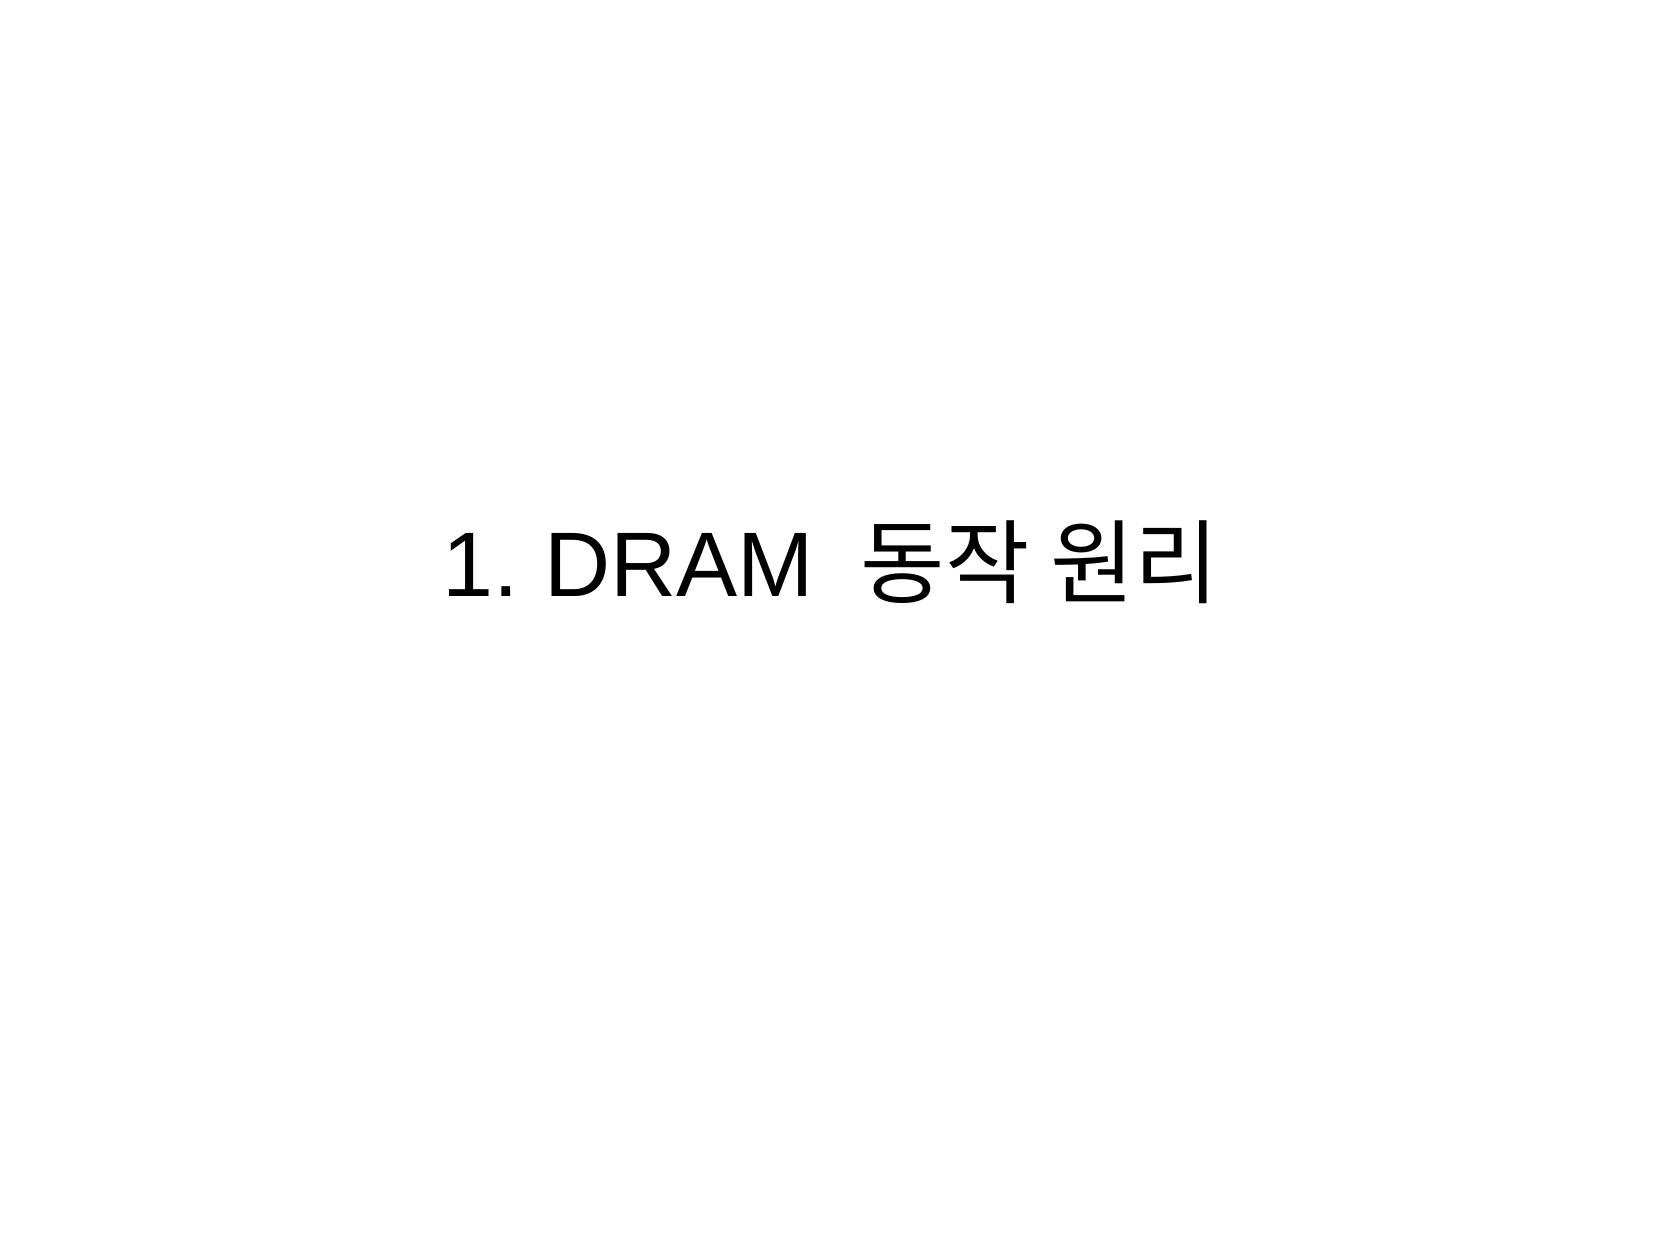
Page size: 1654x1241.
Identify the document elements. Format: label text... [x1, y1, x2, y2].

title 1. DRAM 동작 원리 [86, 452, 1576, 661]
